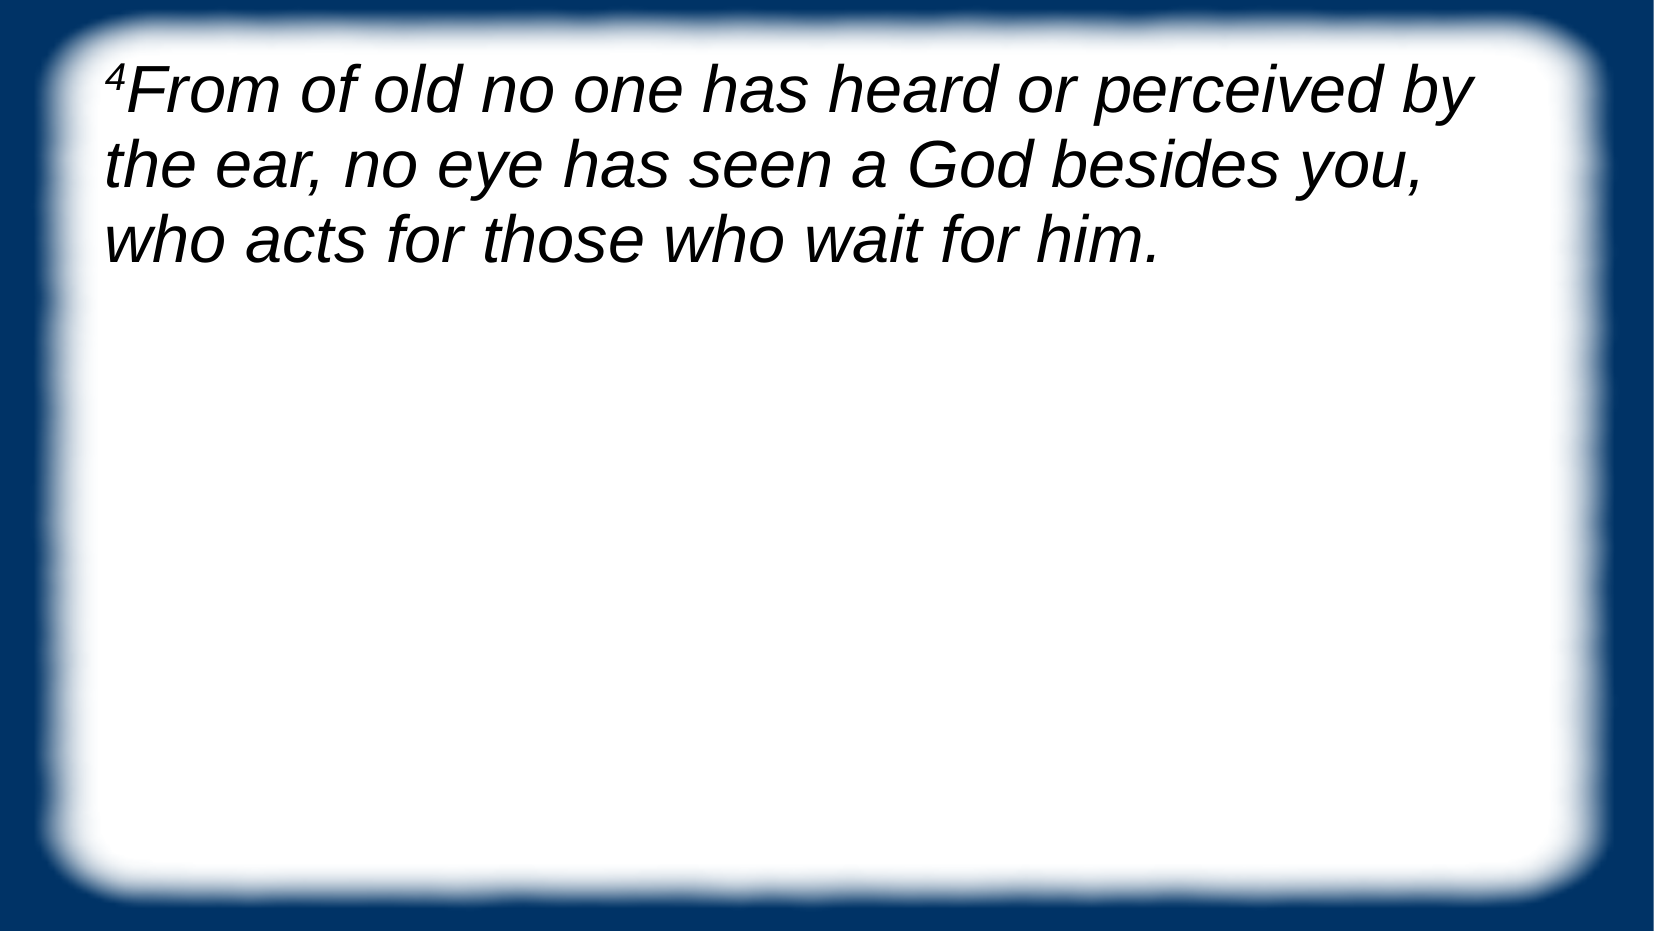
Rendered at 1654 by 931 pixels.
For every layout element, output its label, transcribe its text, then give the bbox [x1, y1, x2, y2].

text_box 4From of old no one has heard or perceived by the ear, no eye has seen a God besides you, who acts for those who wait for him. [90, 45, 1546, 287]
picture [0, 0, 1654, 931]
